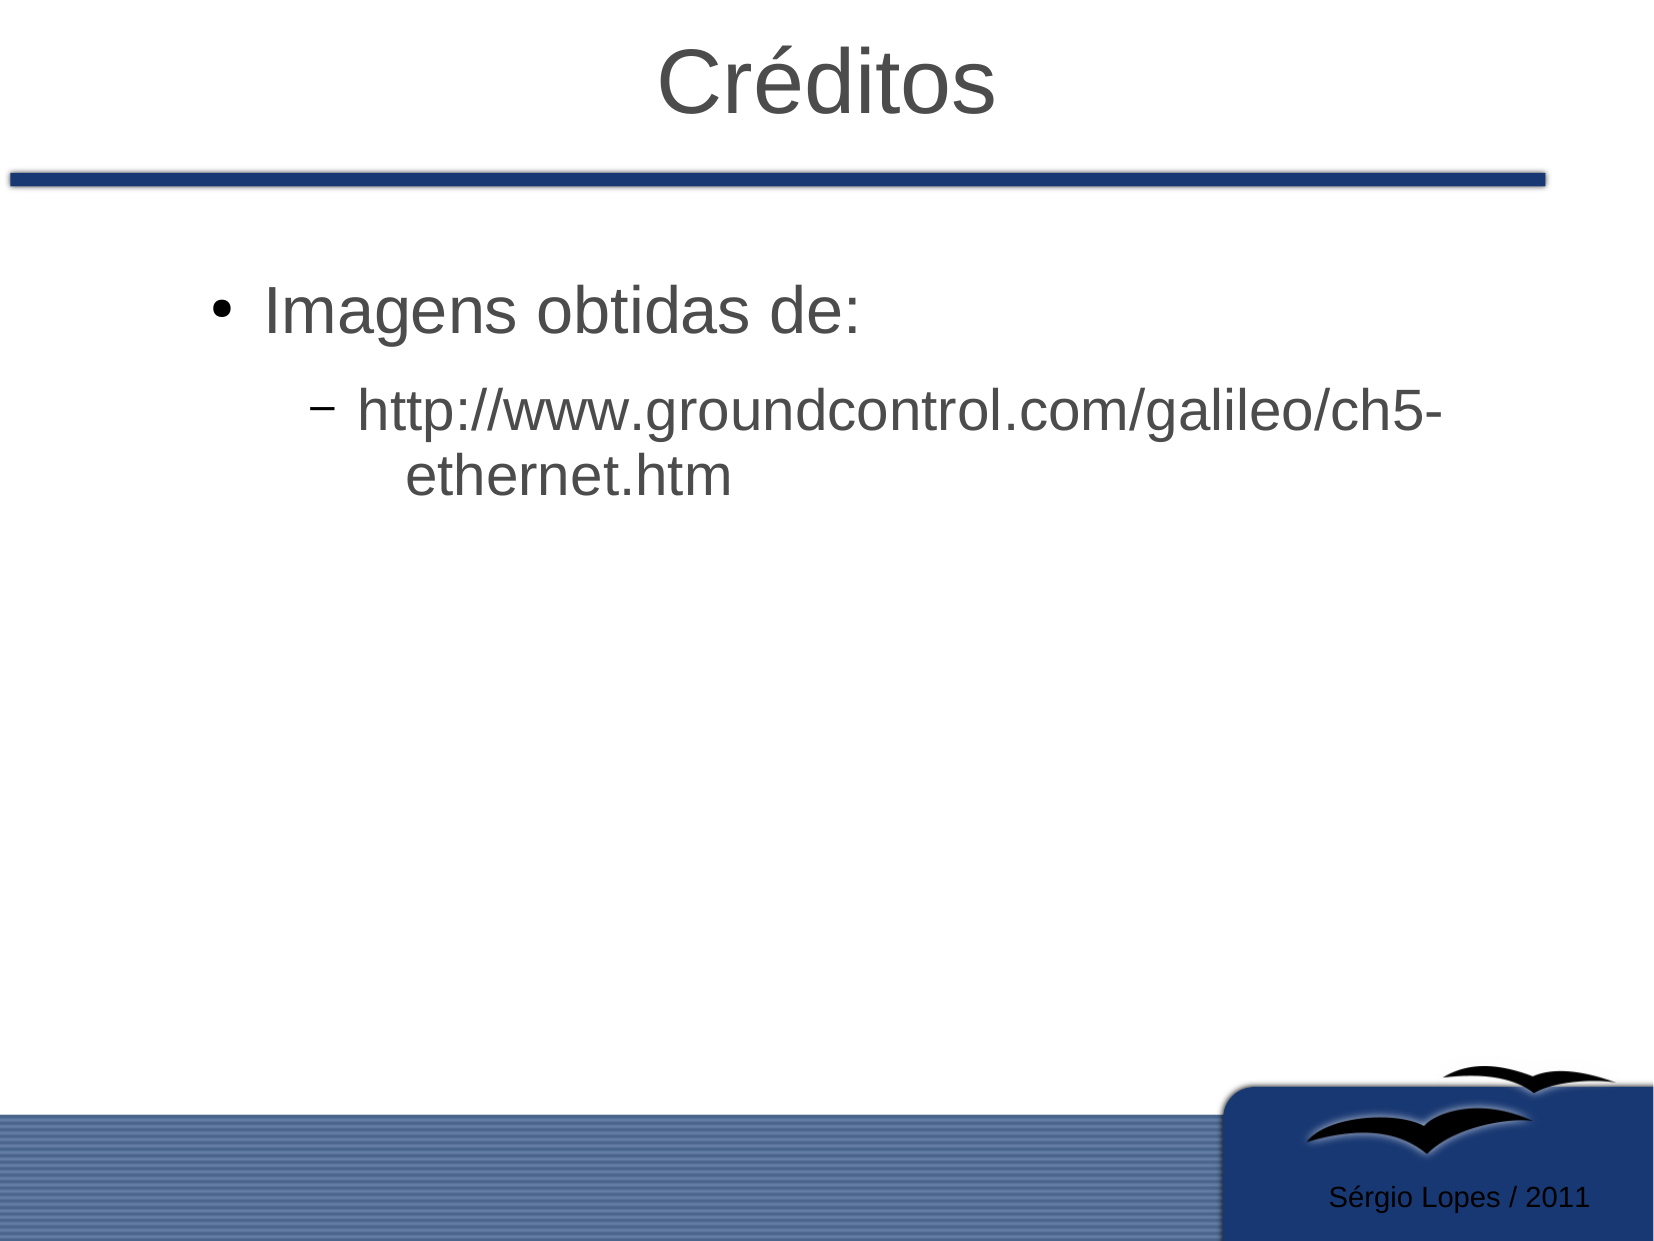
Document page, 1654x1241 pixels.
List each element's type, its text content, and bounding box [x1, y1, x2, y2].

text_box Sérgio Lopes / 2011 [1328, 1181, 1588, 1214]
picture [0, 0, 1654, 1241]
title Créditos [121, 0, 1534, 164]
list Imagens obtidas de: http://www.groundcontrol.com/galileo/ch5-ethernet.htm [121, 273, 1534, 1056]
